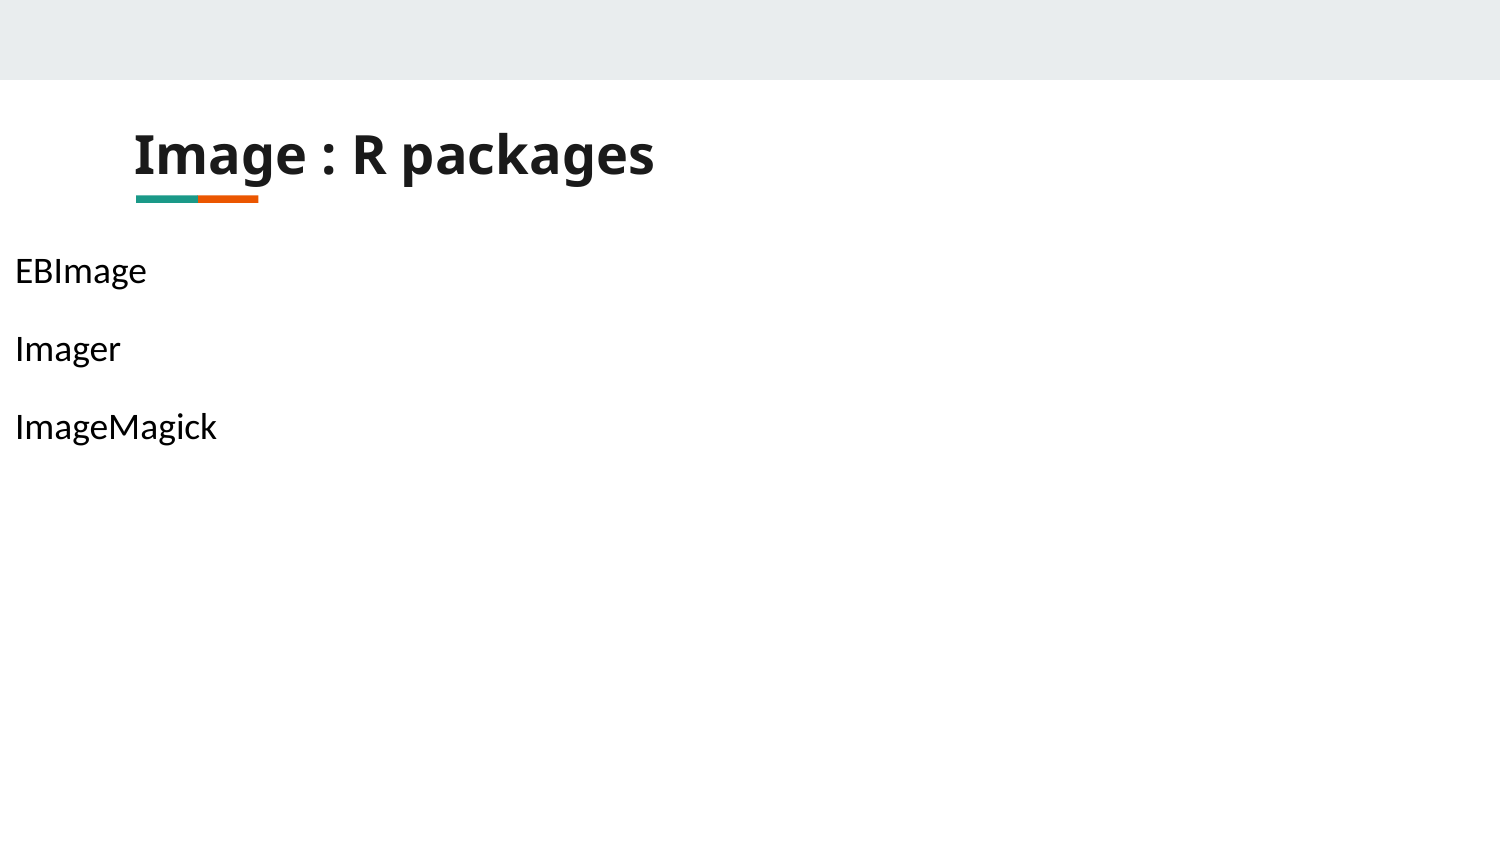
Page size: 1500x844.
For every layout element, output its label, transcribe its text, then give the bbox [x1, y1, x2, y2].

title Image : R packages [119, 105, 1381, 219]
list EBImage Imager ImageMagick [0, 230, 757, 814]
